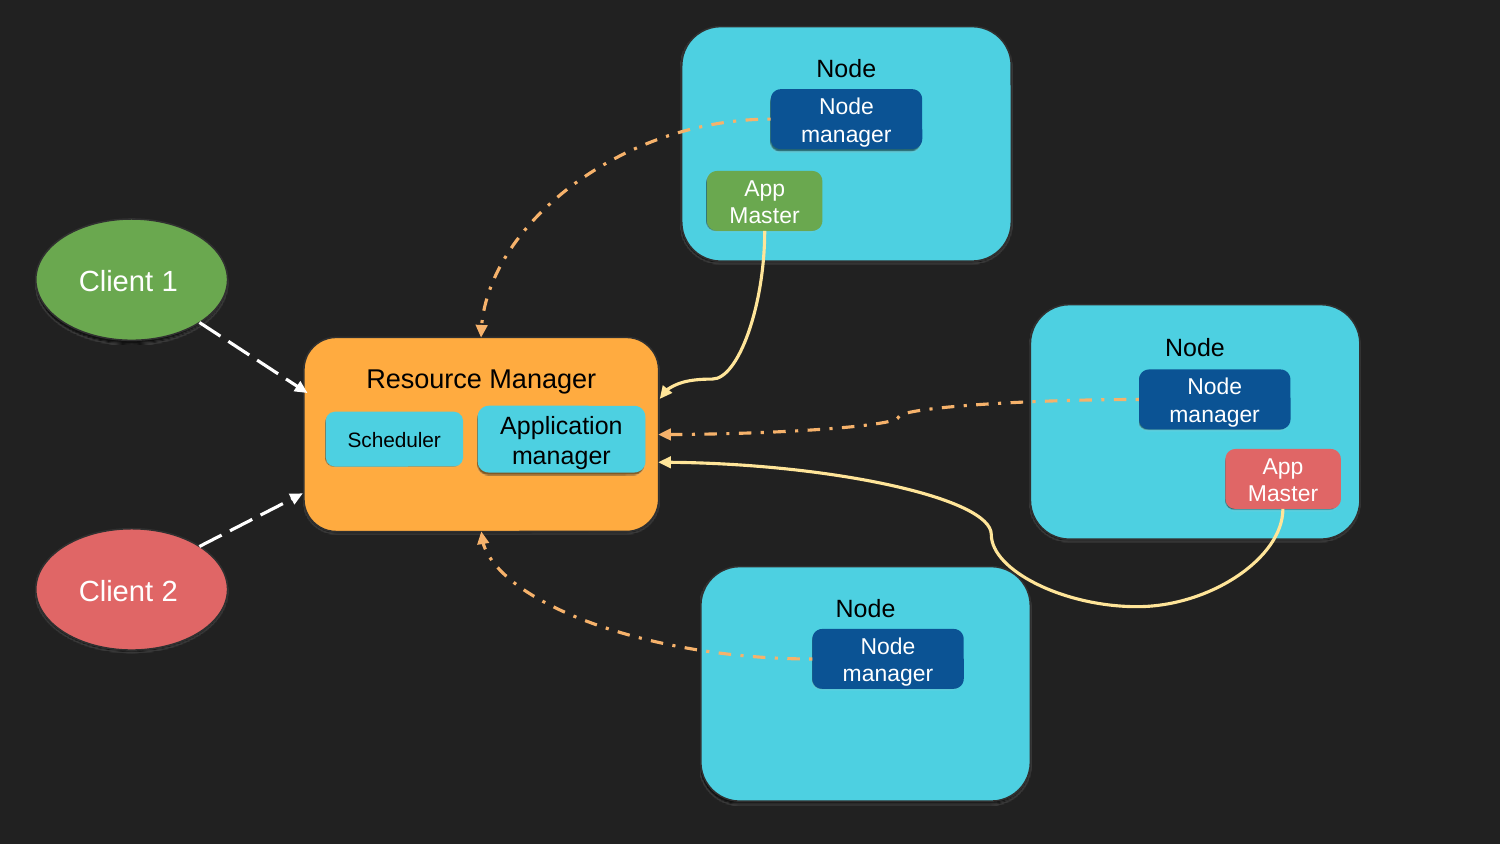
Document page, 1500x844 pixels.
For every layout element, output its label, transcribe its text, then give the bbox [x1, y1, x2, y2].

text_box App Master [706, 170, 823, 231]
text_box Node manager [1139, 369, 1291, 430]
text_box Node manager [812, 628, 964, 689]
text_box Client 1 [35, 218, 228, 341]
text_box Resource Manager [303, 337, 659, 532]
text_box Node [700, 566, 1031, 802]
text_box Application manager [477, 405, 646, 473]
text_box Node manager [770, 89, 923, 150]
text_box App Master [1225, 448, 1341, 509]
text_box Node [1030, 304, 1360, 540]
text_box Client 2 [35, 528, 228, 651]
text_box Scheduler [325, 411, 464, 467]
text_box Node [681, 26, 1012, 262]
